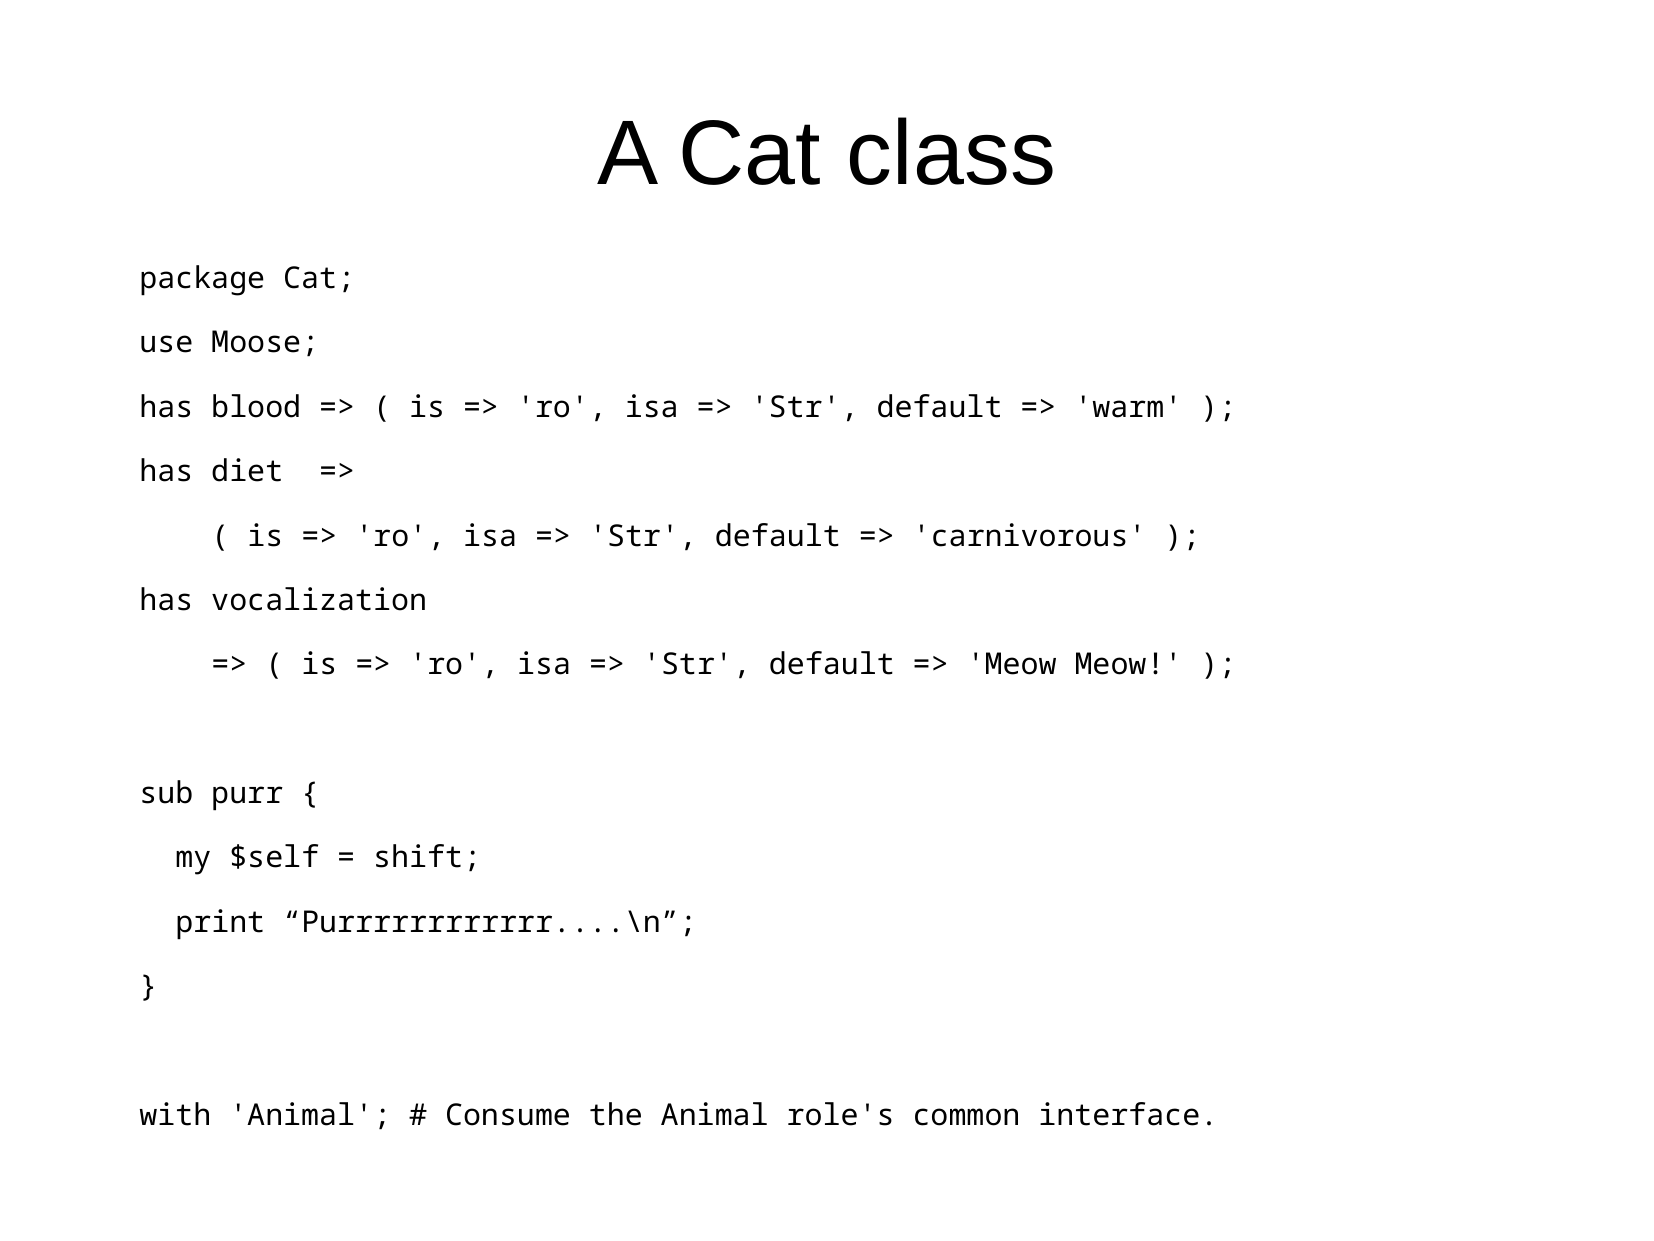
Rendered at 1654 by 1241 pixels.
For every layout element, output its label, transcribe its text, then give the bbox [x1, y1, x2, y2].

title A Cat class [82, 49, 1571, 256]
list package Cat; use Moose; has blood => ( is => 'ro', isa => 'Str', default => 'warm' ); has diet => ( is => 'ro', isa => 'Str', default => 'carnivorous' ); has vocalization => ( is => 'ro', isa => 'Str', default => 'Meow Meow!' ); sub purr { my $self = shift; print “Purrrrrrrrrrrr....\n”; } with 'Animal'; # Consume the Animal role's common interface. [82, 256, 1571, 1141]
